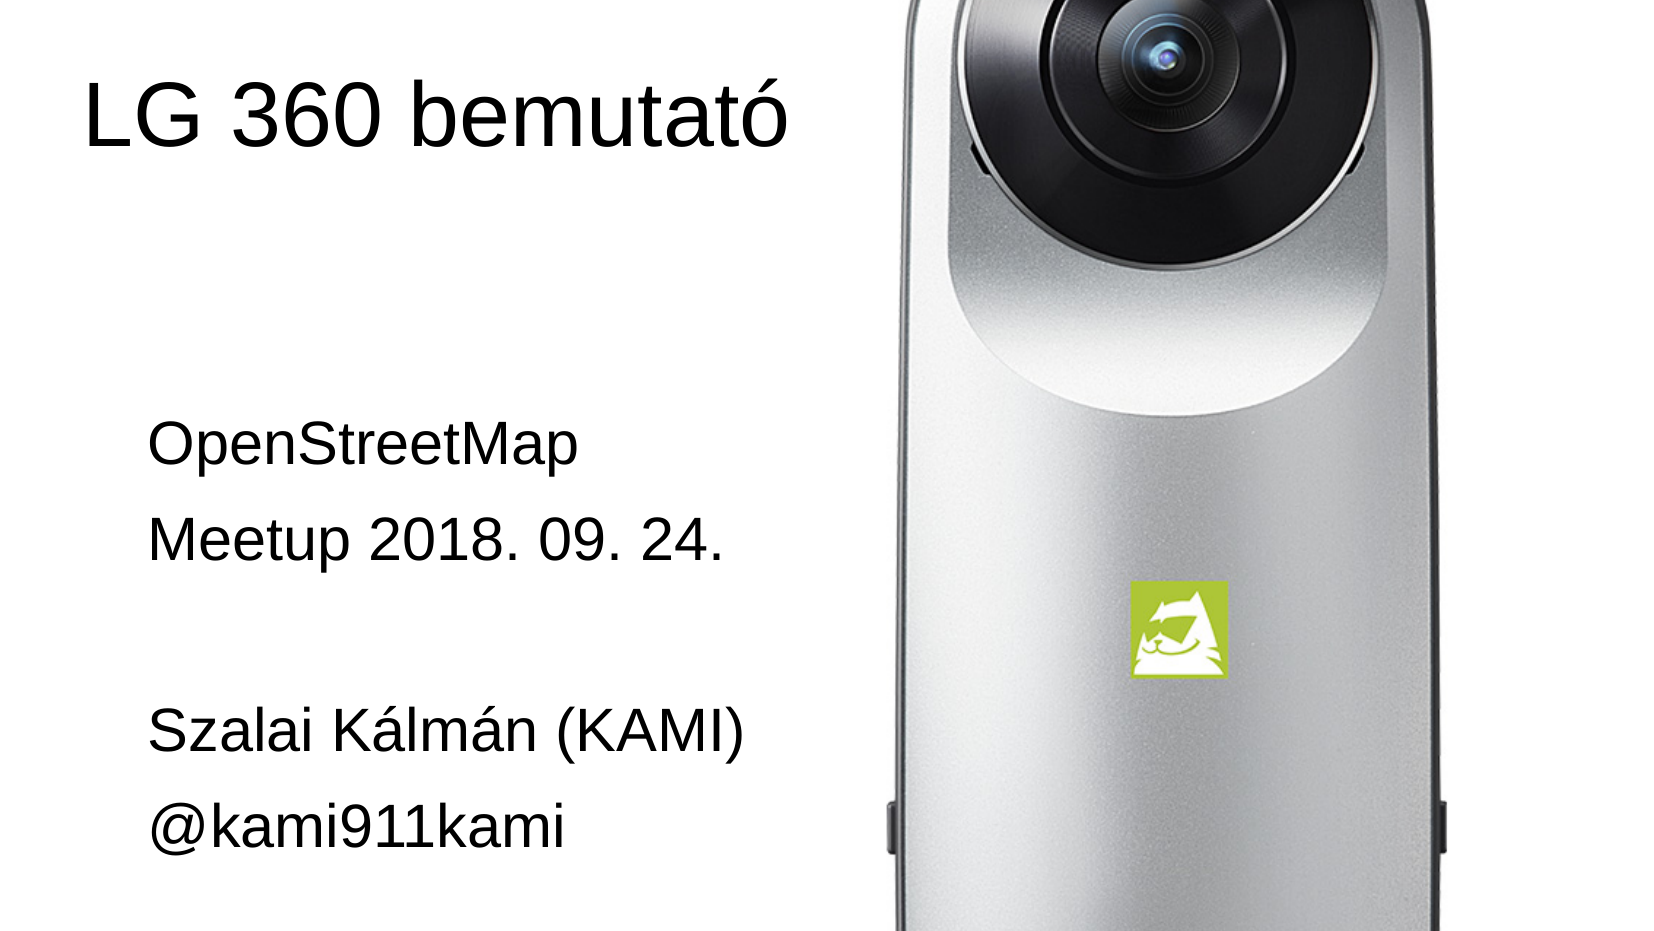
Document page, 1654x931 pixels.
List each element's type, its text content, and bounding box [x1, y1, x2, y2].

list OpenStreetMap Meetup 2018. 09. 24. Szalai Kálmán (KAMI) @kami911kami [82, 217, 809, 863]
picture [0, 0, 1654, 931]
title LG 360 bemutató [82, 37, 1571, 193]
